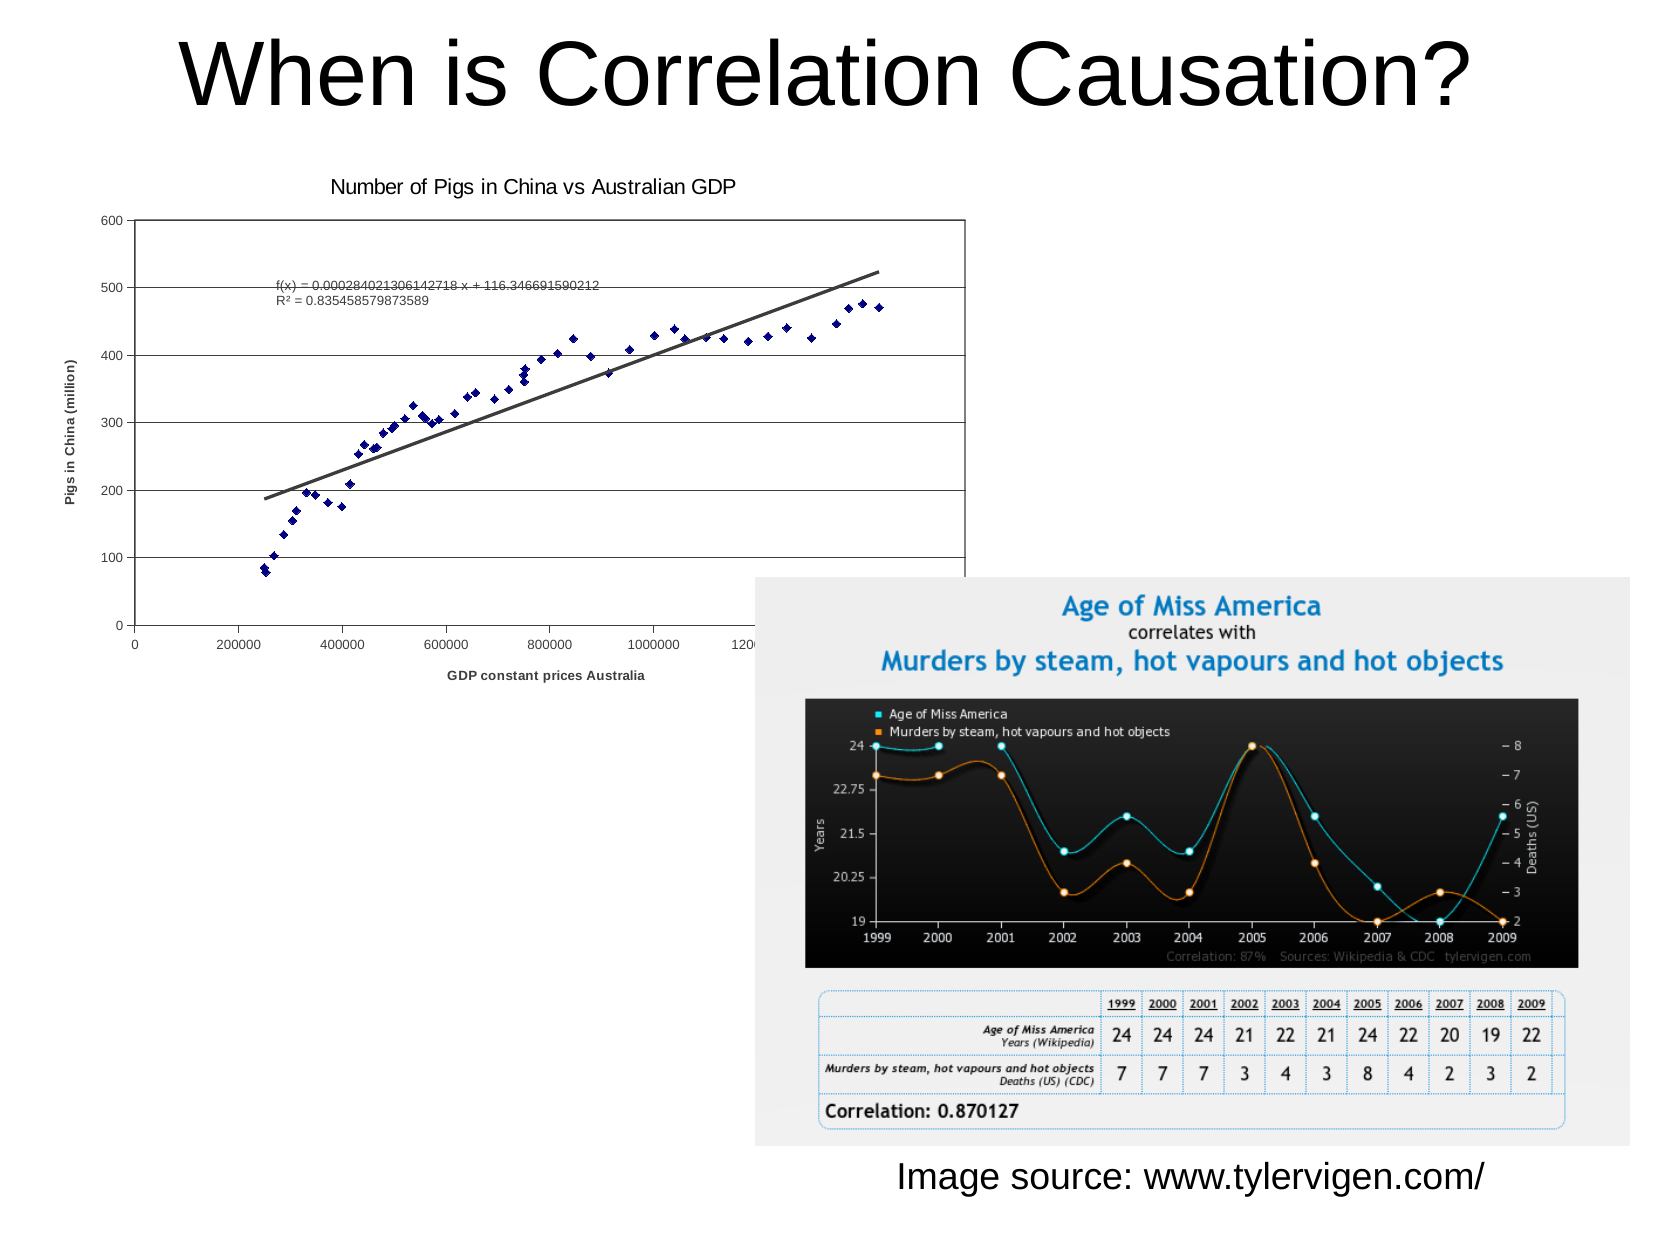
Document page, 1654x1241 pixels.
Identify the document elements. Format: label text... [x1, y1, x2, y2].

title When is Correlation Causation? [82, 0, 1571, 178]
chart [35, 152, 1032, 709]
picture [755, 577, 1630, 1146]
text_box Image source: www.tylervigen.com/ [881, 1147, 1501, 1205]
